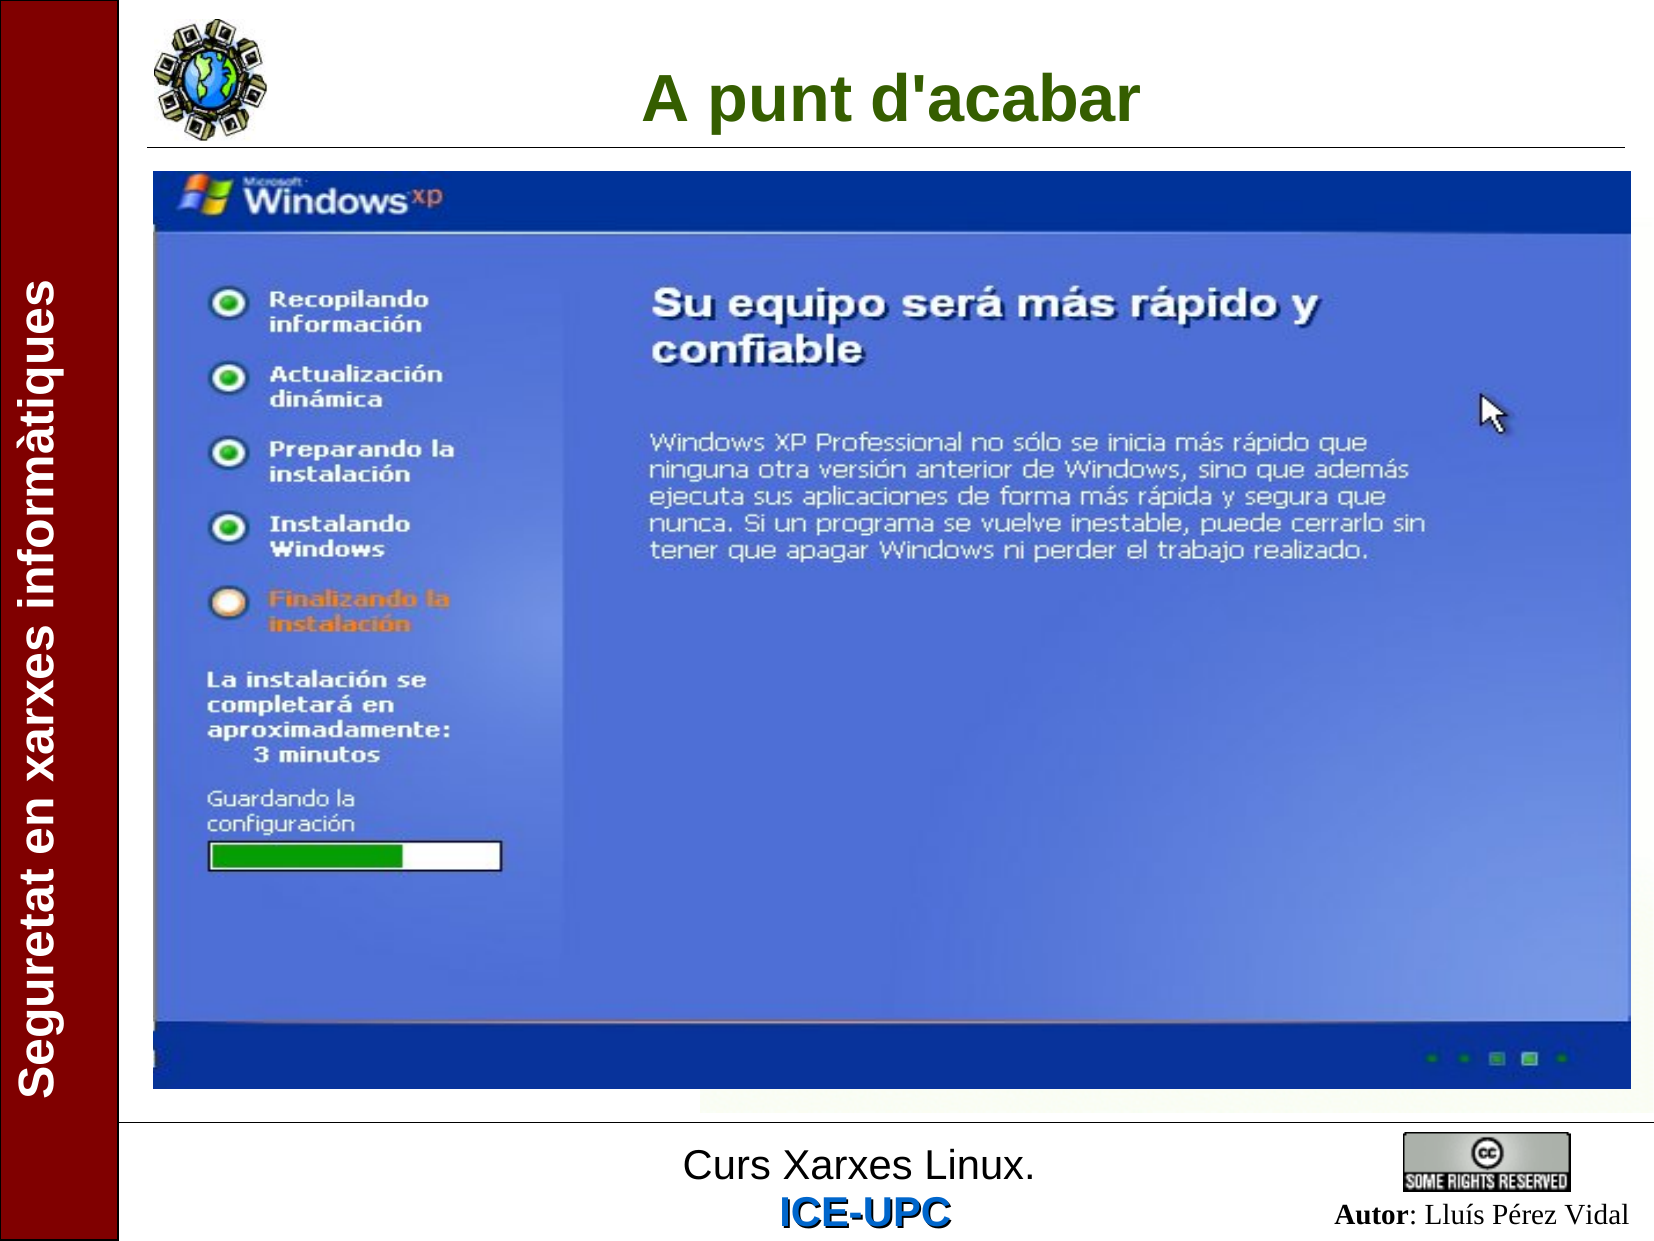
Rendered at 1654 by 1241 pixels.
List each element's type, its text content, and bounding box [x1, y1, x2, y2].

list Croquis d'arquitectura mostrant les 3 zones [141, 242, 868, 1093]
picture [1403, 1132, 1571, 1192]
picture [153, 171, 1654, 1113]
title A punt d'acabar [129, 49, 1619, 148]
picture [154, 19, 268, 49]
